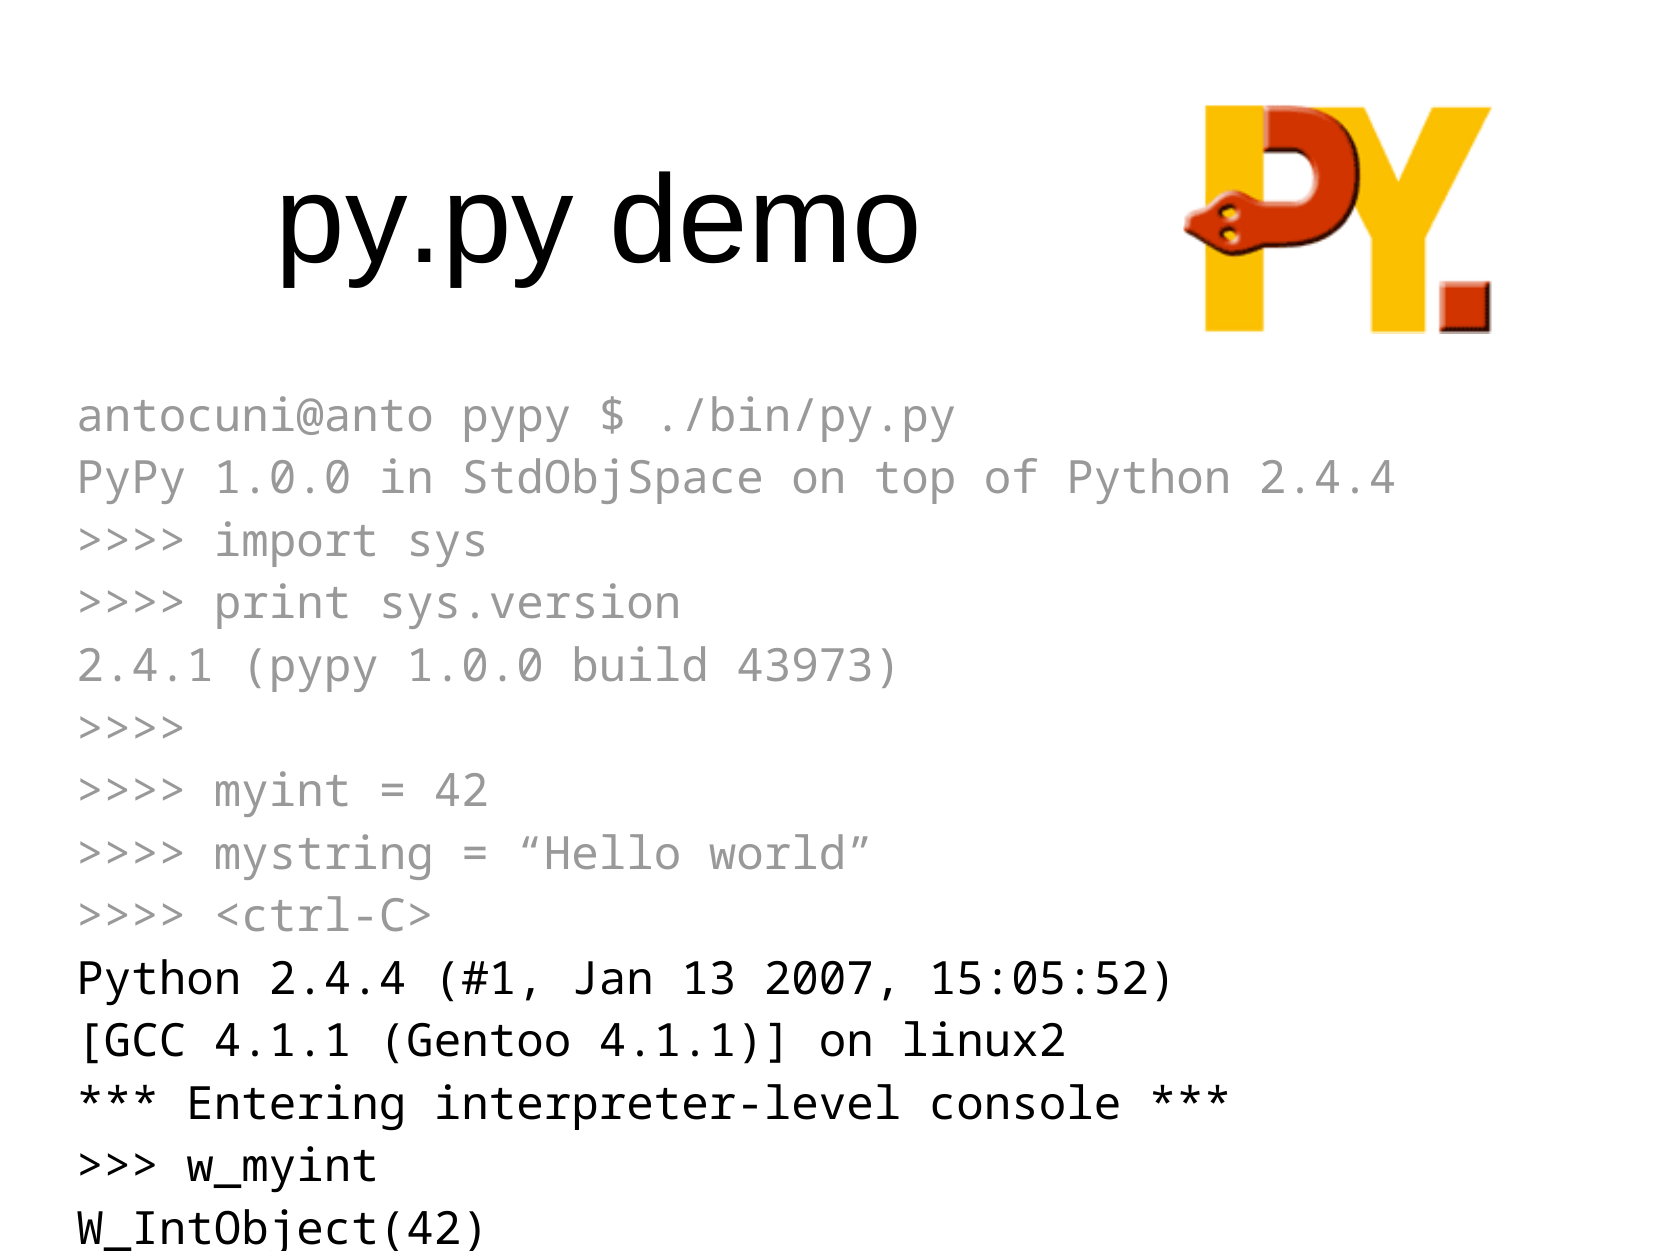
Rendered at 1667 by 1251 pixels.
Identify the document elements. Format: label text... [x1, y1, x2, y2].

text_box antocuni@anto pypy $ ./bin/py.py PyPy 1.0.0 in StdObjSpace on top of Python 2.4.4 >>>> import sys >>>> print sys.version 2.4.1 (pypy 1.0.0 build 43973) >>>> >>>> myint = 42 >>>> mystring = “Hello world” >>>> <ctrl-C> Python 2.4.4 (#1, Jan 13 2007, 15:05:52) [GCC 4.1.1 (Gentoo 4.1.1)] on linux2 *** Entering interpreter-level console *** >>> w_myint W_IntObject(42) >>> w_mystring W_StringObject('hello world') [61, 375, 1595, 1251]
picture [1183, 104, 1494, 334]
title py.py demo [37, 0, 1161, 459]
